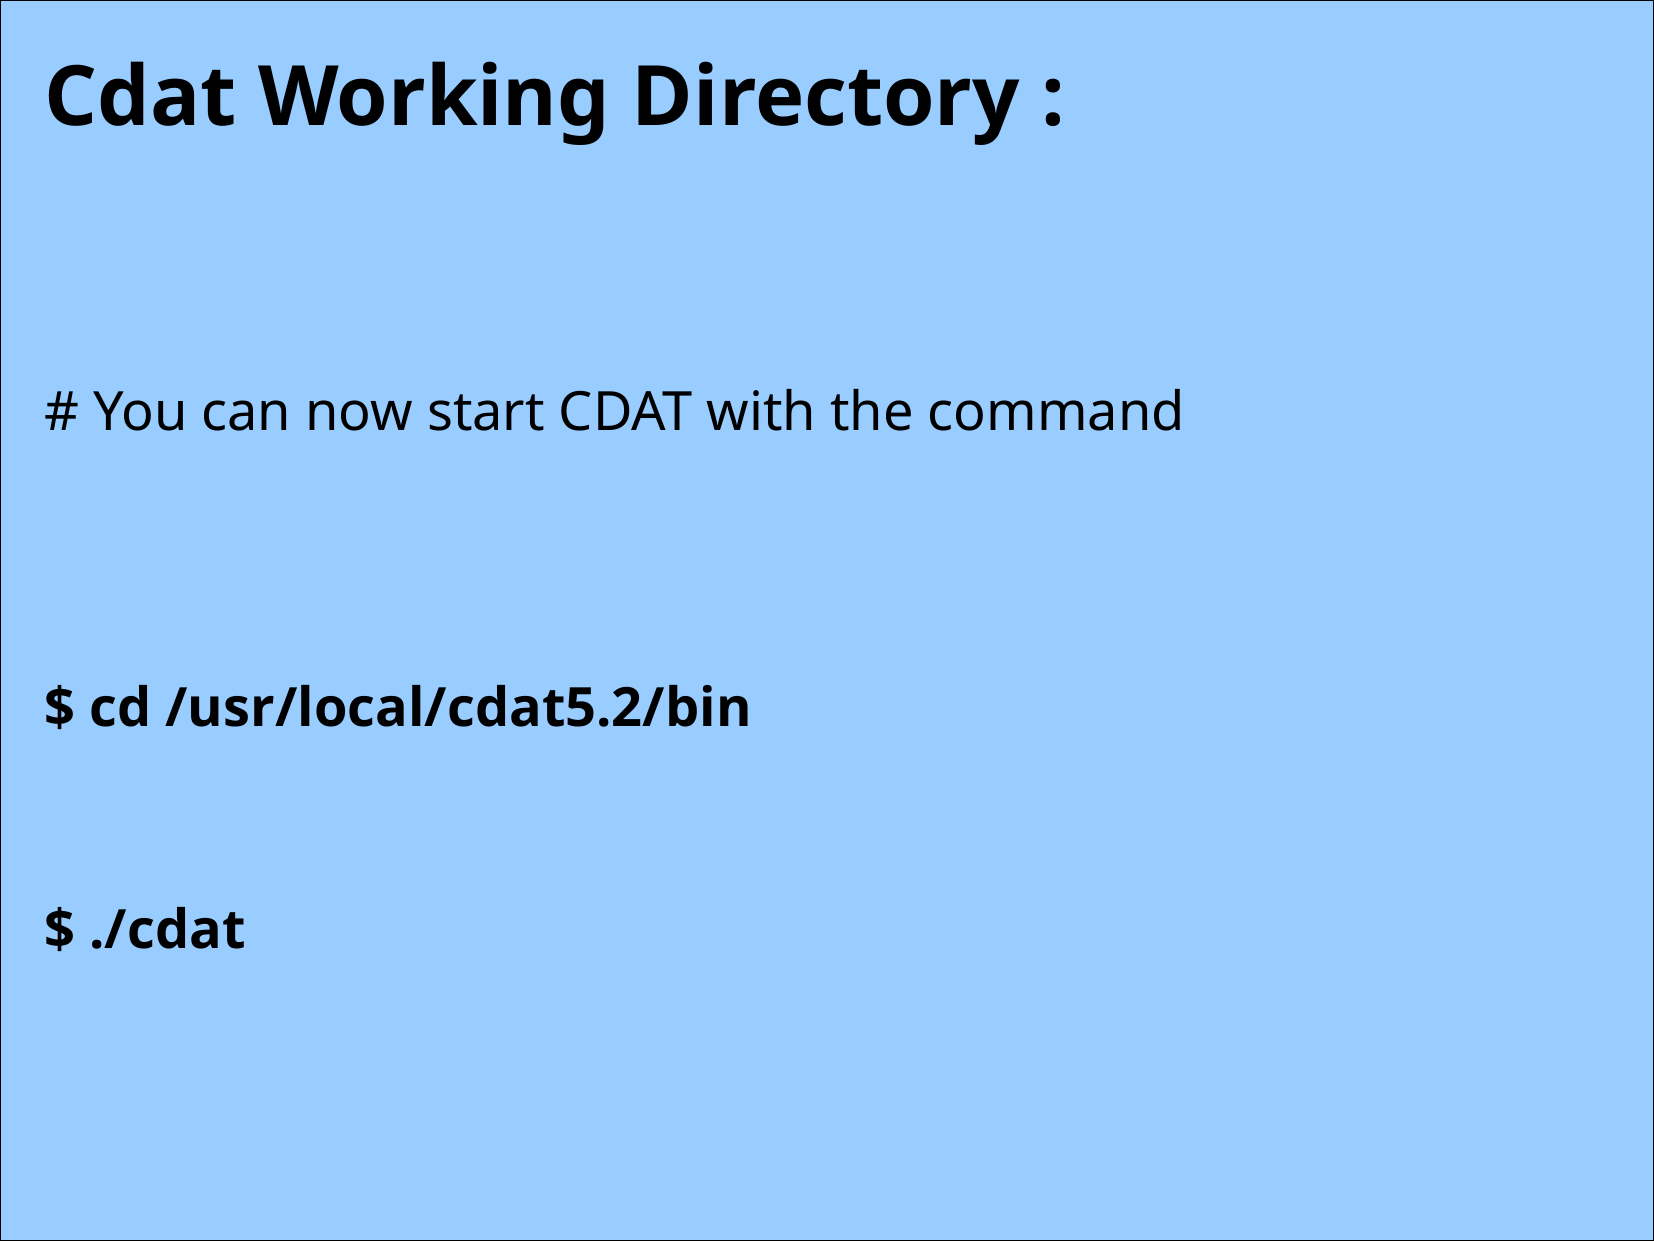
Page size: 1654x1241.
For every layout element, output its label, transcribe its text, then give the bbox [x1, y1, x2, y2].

text_box [0, 0, 1654, 1241]
text_box Cdat Working Directory : # You can now start CDAT with the command $ cd /usr/local/cdat5.2/bin $ ./cdat [29, 29, 1595, 1211]
